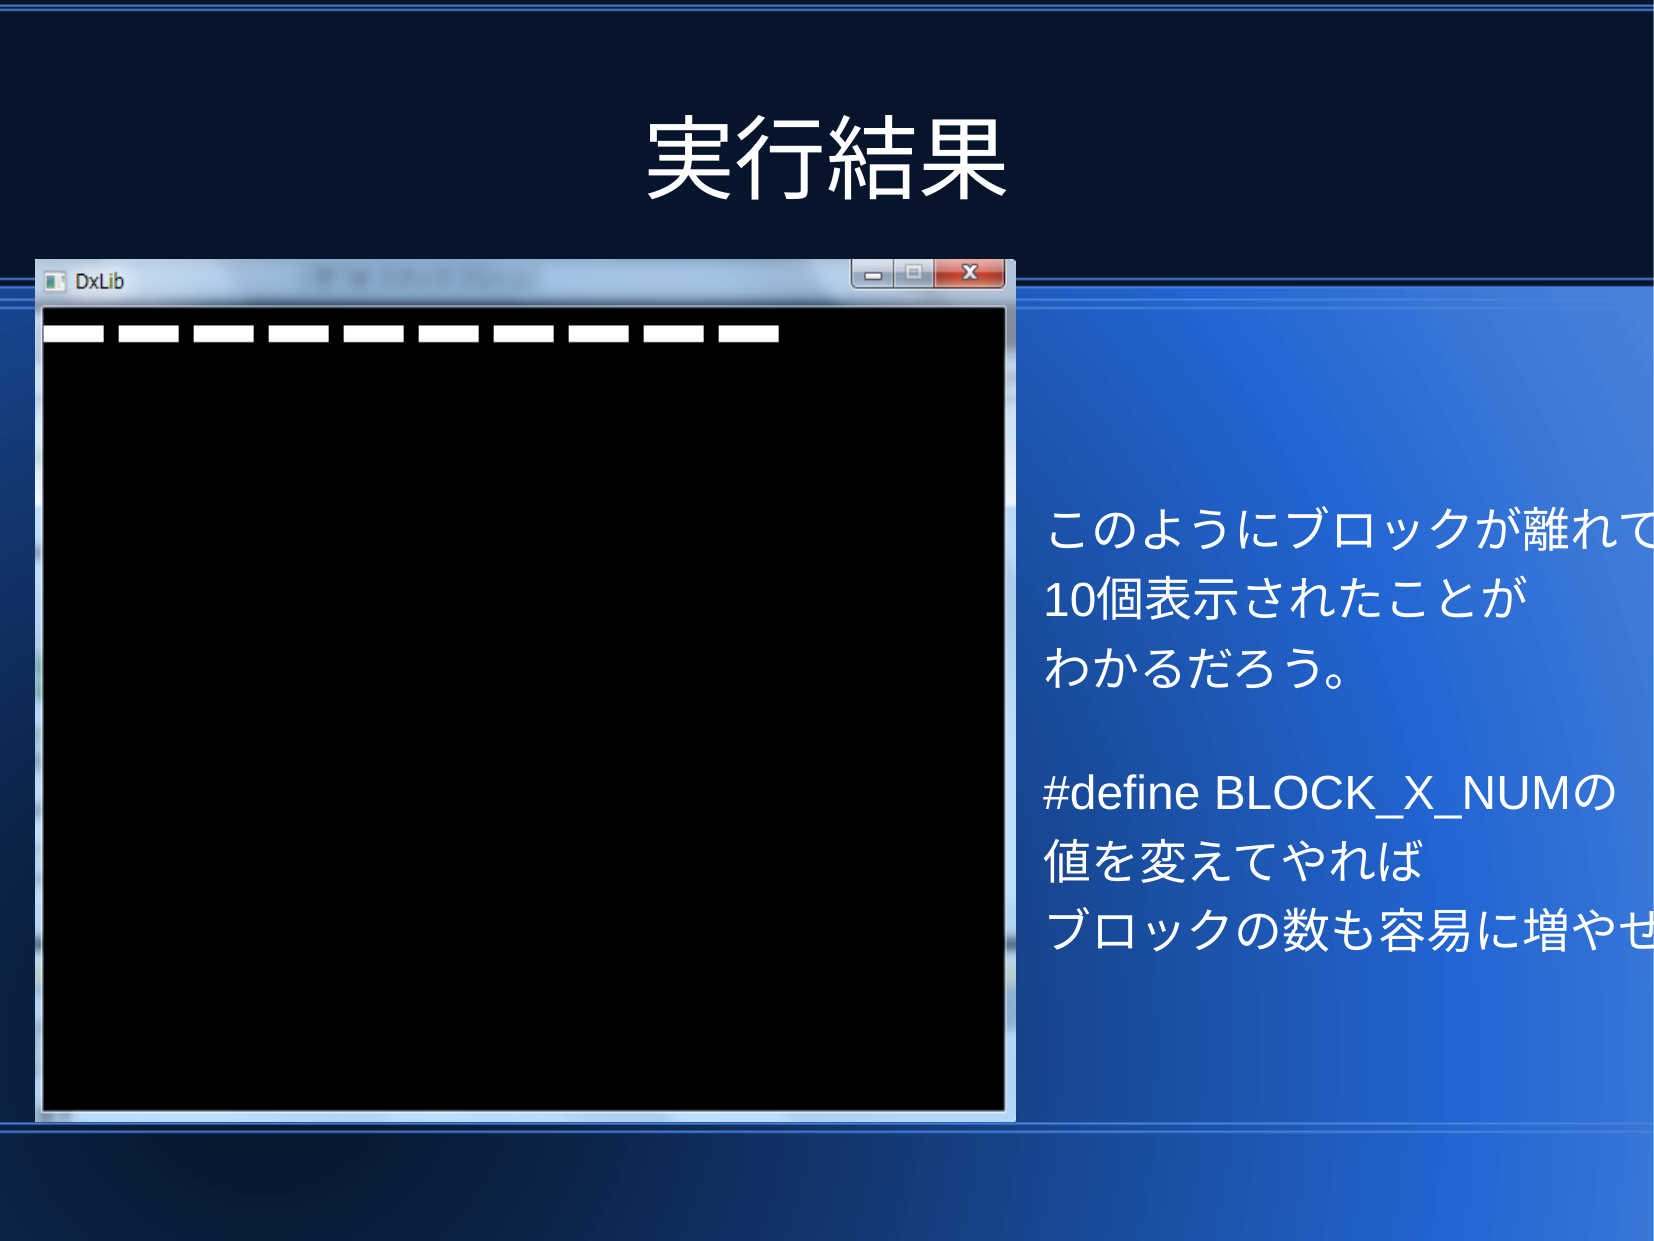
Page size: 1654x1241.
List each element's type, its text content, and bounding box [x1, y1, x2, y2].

picture [1070, 854, 1082, 858]
text_box このようにブロックが離れて 10個表示されたことが わかるだろう。 #define BLOCK_X_NUMの 値を変えてやれば ブロックの数も容易に増やせる。 [1028, 484, 1654, 841]
picture [0, 0, 1654, 1241]
picture [1070, 860, 1082, 864]
title 実行結果 [82, 49, 1571, 257]
picture [1634, 925, 1654, 945]
picture [1070, 867, 1082, 871]
